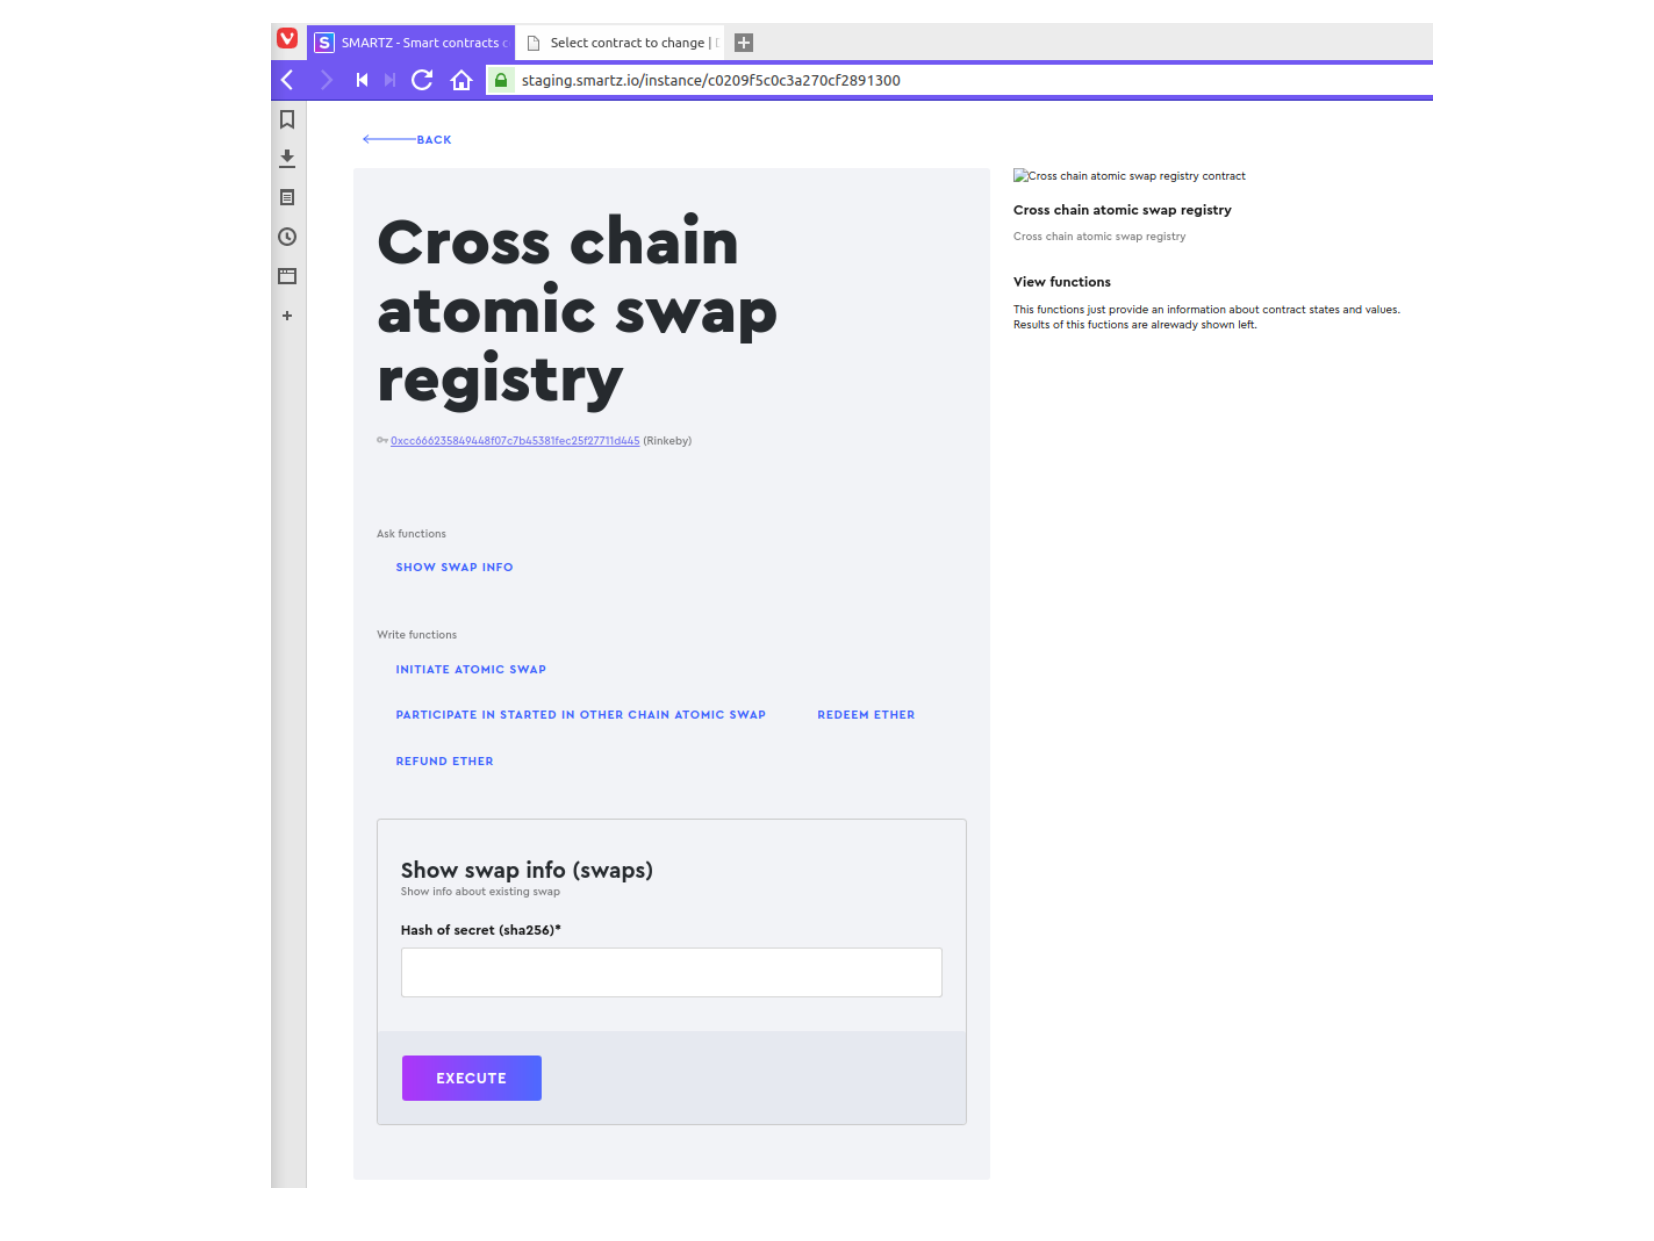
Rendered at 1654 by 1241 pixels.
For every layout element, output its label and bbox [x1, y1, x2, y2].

picture [271, 23, 1433, 1188]
